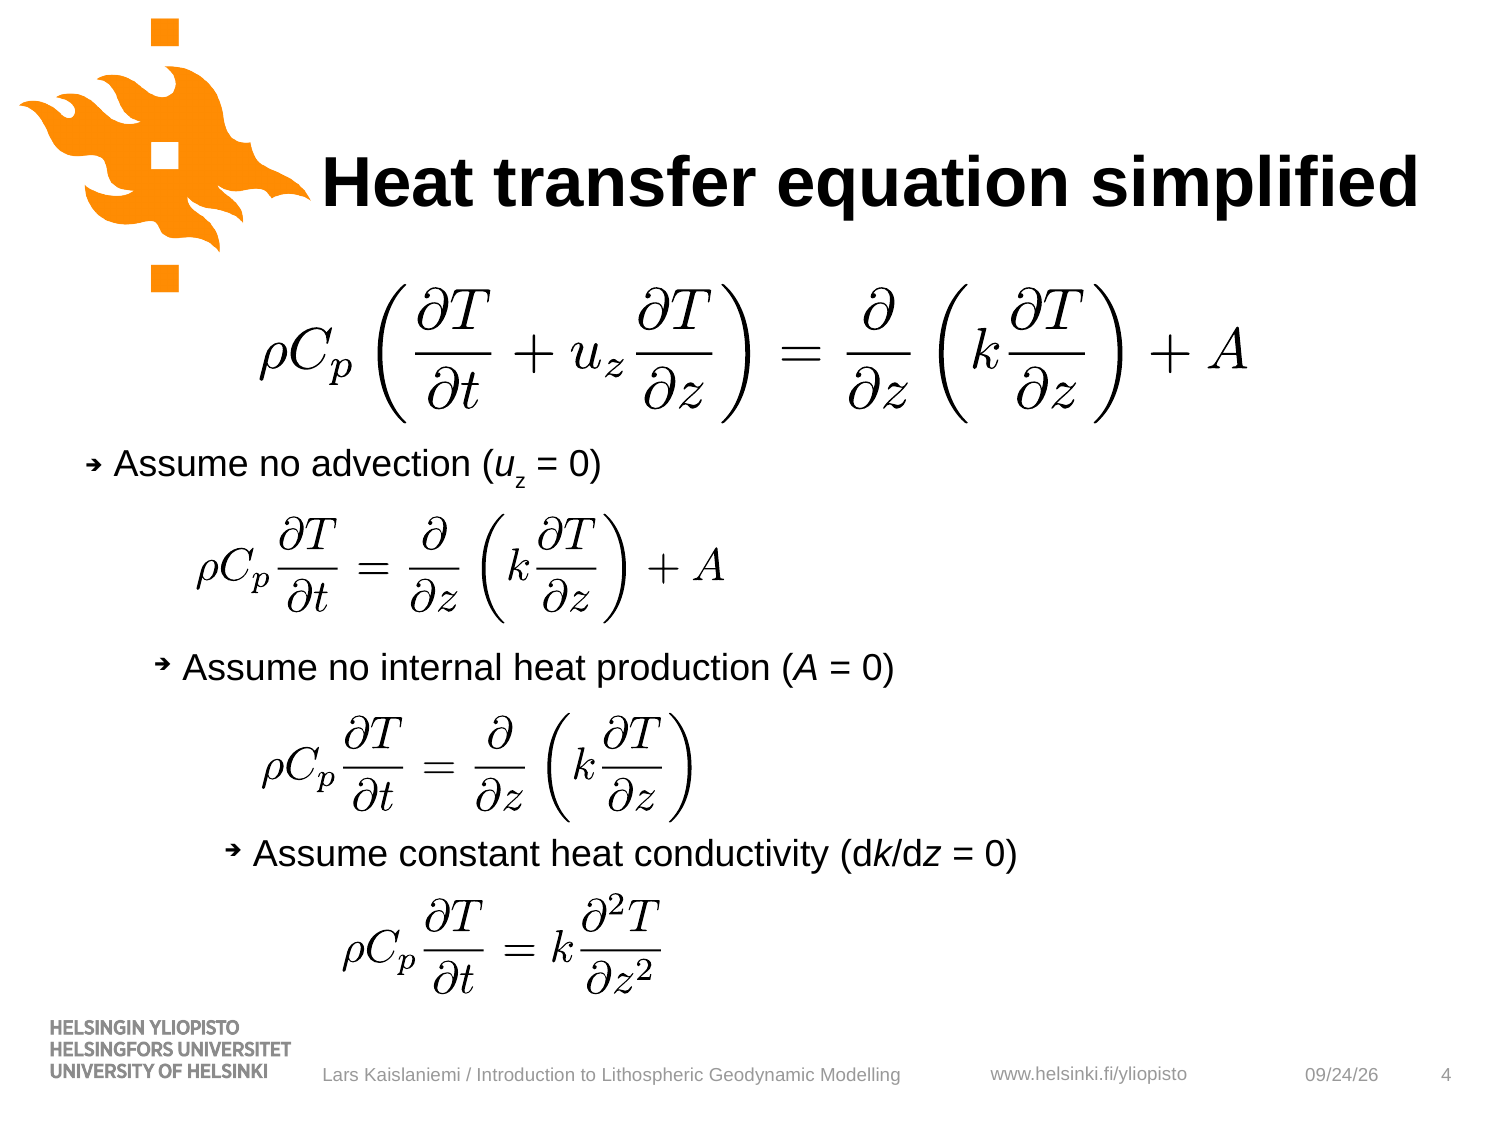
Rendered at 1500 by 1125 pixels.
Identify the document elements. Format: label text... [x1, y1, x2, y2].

text_box [260, 712, 701, 823]
picture [32, 1001, 309, 1096]
text_box Assume no advection (uz = 0) [70, 434, 1237, 501]
text_box [195, 513, 726, 624]
text_box Assume no internal heat production (A = 0) [139, 638, 1306, 696]
text_box [257, 283, 1250, 424]
picture [0, 0, 337, 318]
title Heat transfer equation simplified [321, 87, 1447, 276]
text_box Assume constant heat conductivity (dk/dz = 0) [209, 824, 1181, 882]
text_box [341, 893, 661, 995]
